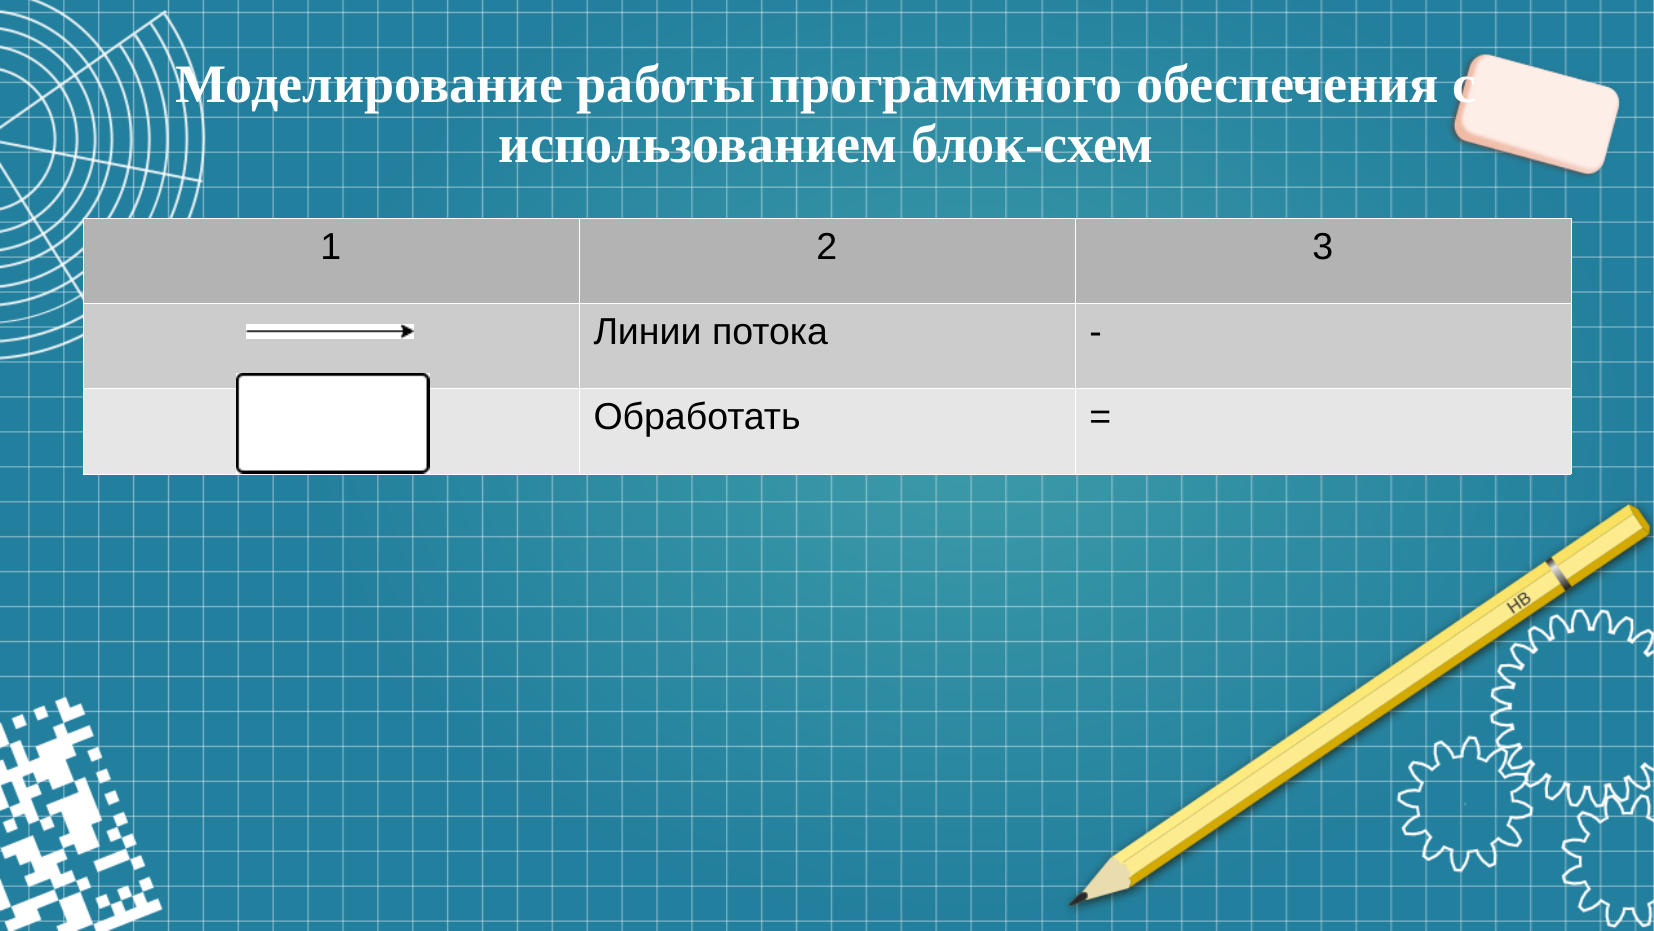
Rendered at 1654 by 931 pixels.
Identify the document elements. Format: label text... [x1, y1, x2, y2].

table_cell = [1076, 389, 1571, 474]
table_header 1 [84, 219, 579, 303]
table_header 2 [580, 219, 1075, 303]
table_cell Обработать [580, 389, 1075, 474]
title Моделирование работы программного обеспечения с использованием блок-схем [82, 37, 1571, 193]
table_cell [84, 389, 236, 474]
table_cell [84, 304, 579, 388]
table_cell - [1076, 304, 1571, 388]
table_cell Линии потока [580, 304, 1075, 388]
table_header 3 [1076, 219, 1571, 303]
table_cell [430, 389, 579, 474]
picture [0, 0, 1654, 931]
